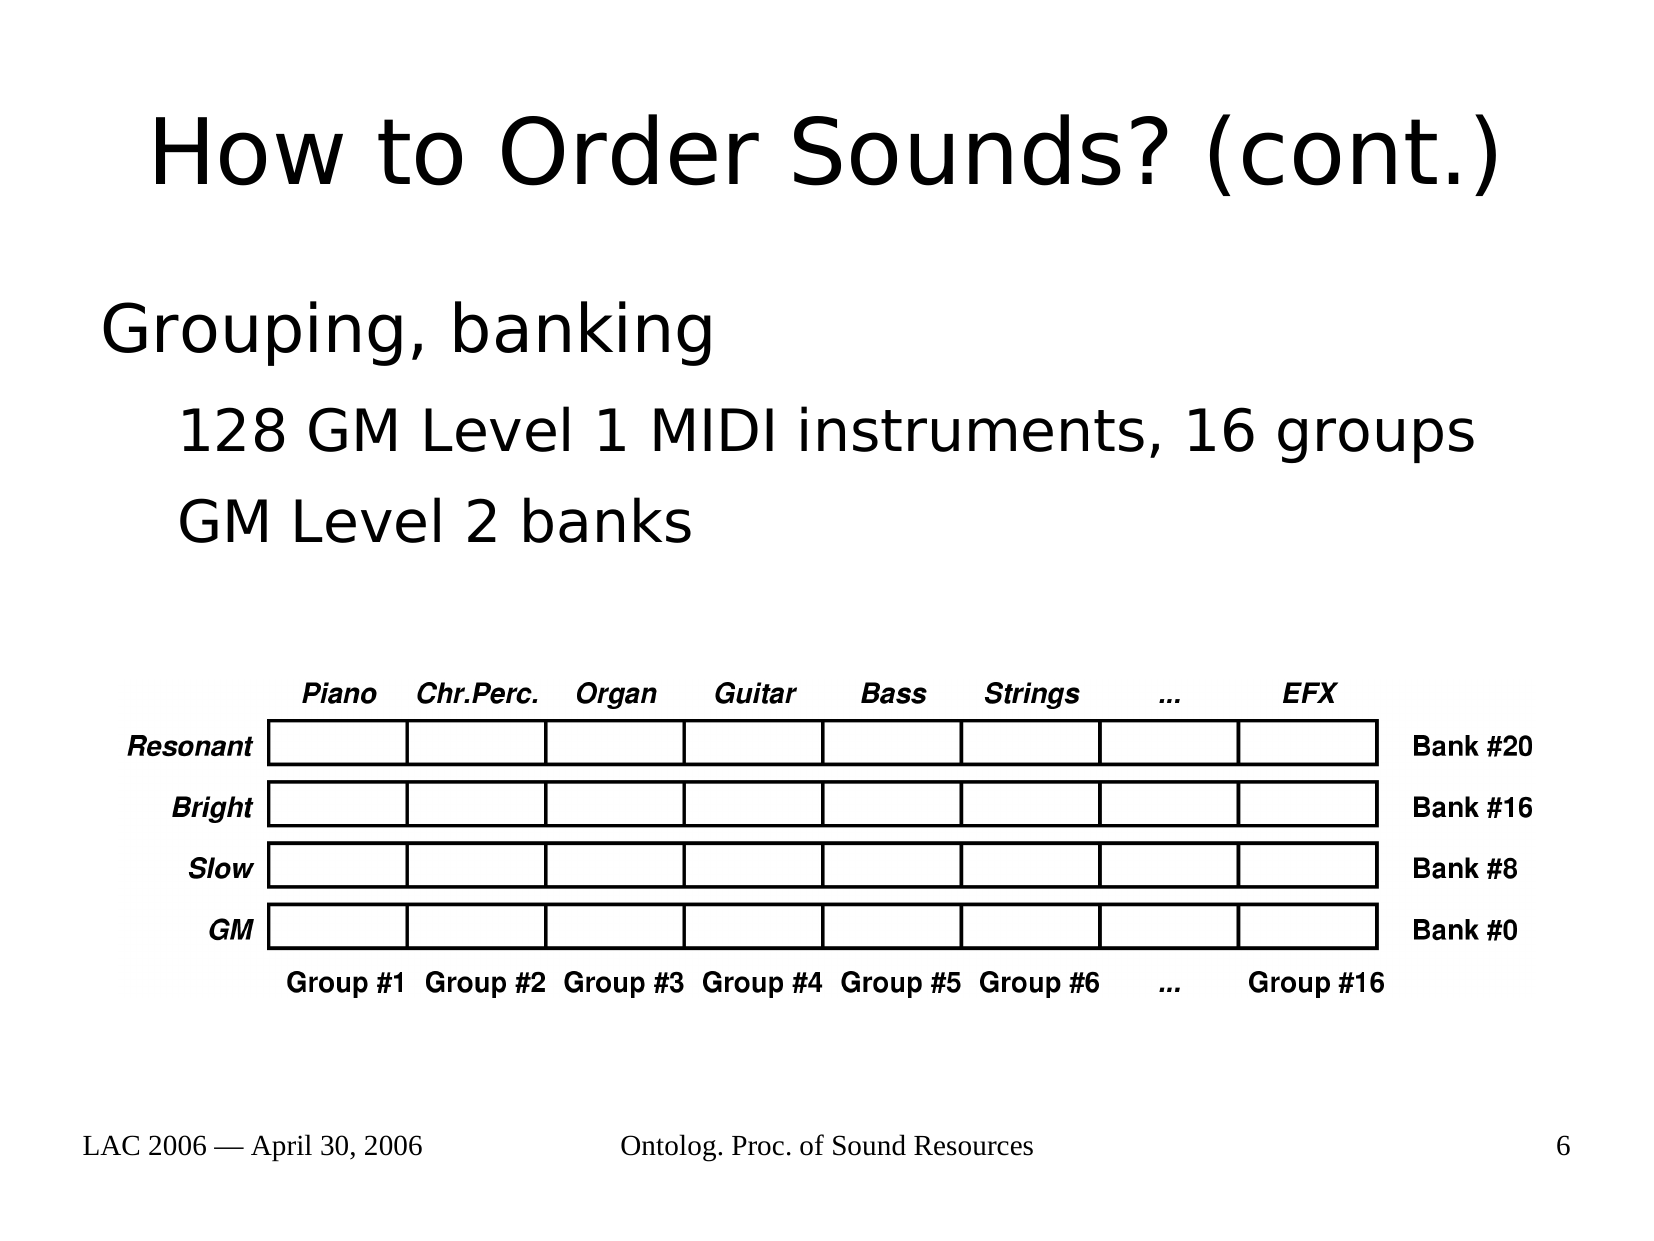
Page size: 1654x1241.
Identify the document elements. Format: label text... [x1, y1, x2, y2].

picture [118, 679, 1536, 998]
title How to Order Sounds? (cont.) [82, 49, 1571, 257]
list Grouping, banking 128 GM Level 1 MIDI instruments, 16 groups GM Level 2 banks [82, 290, 1571, 1109]
